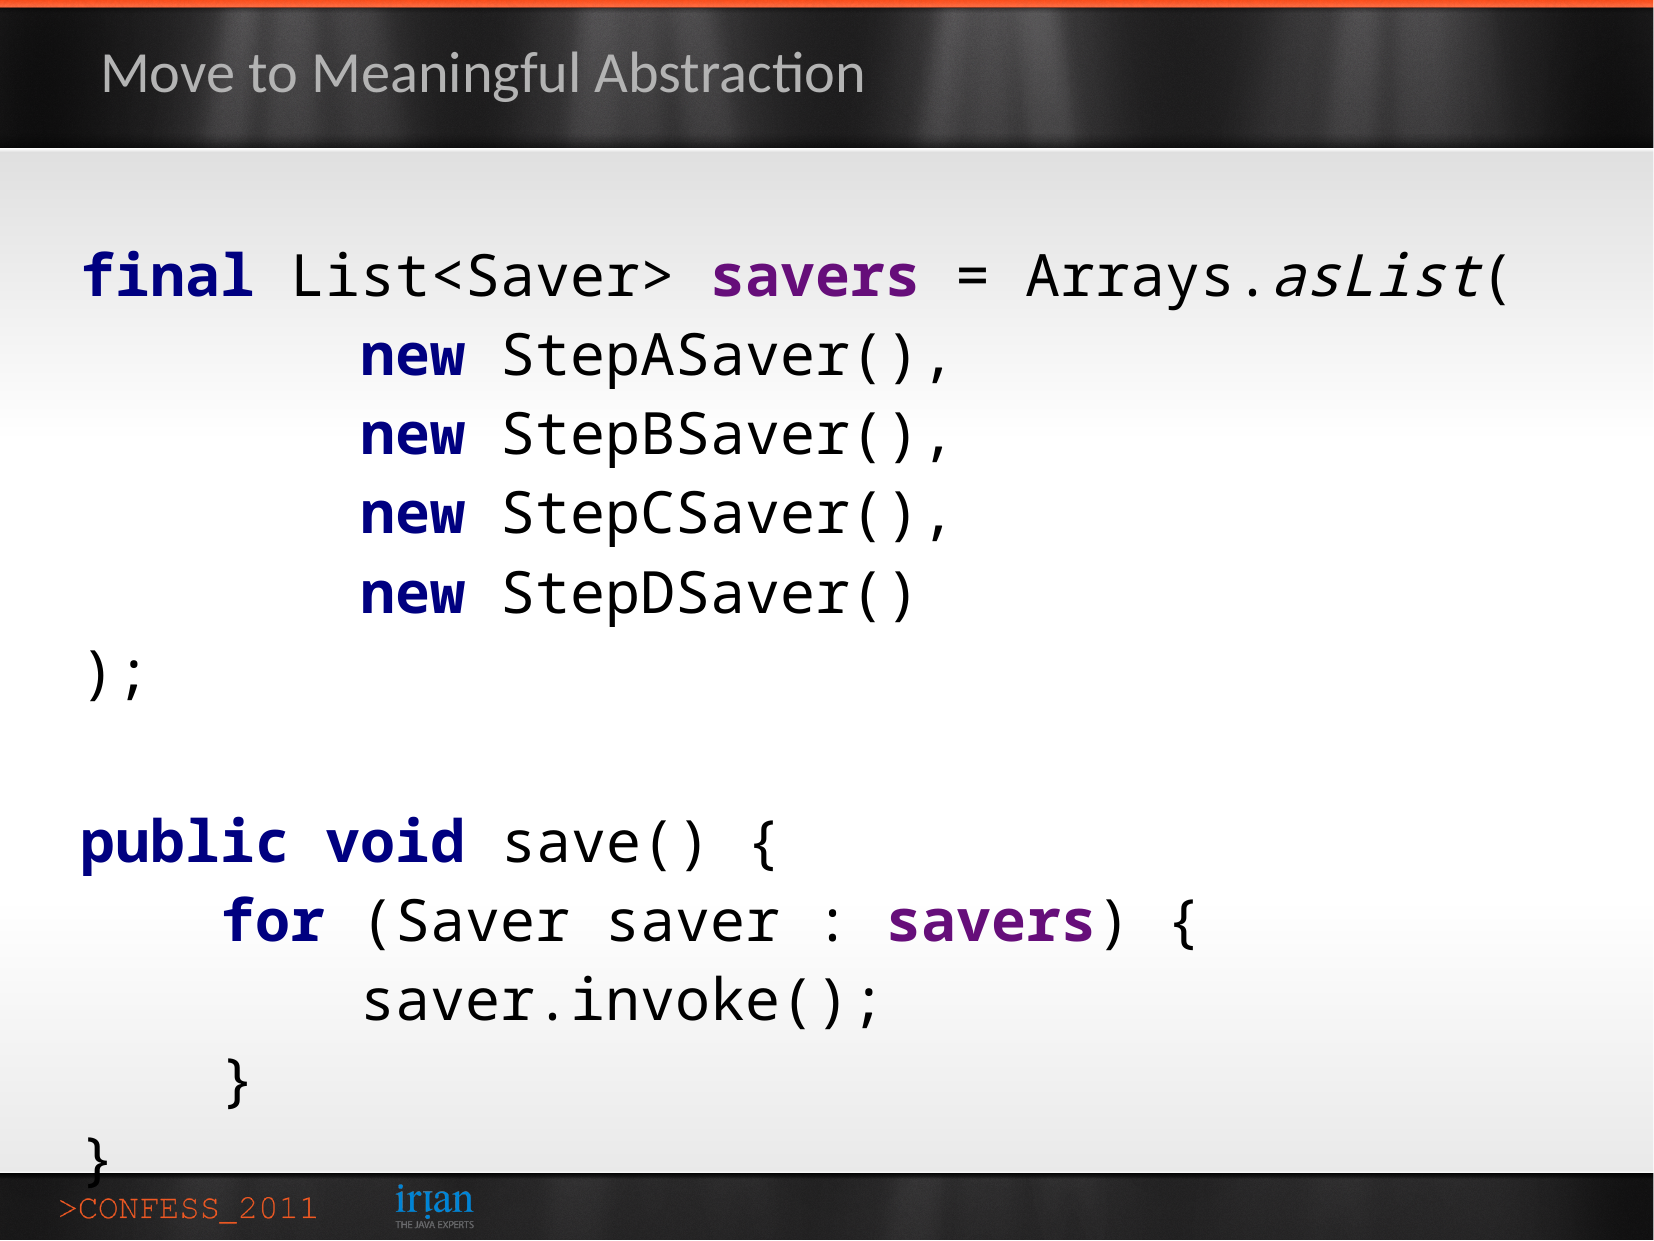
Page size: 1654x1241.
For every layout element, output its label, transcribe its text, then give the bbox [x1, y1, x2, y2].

picture [0, 0, 1654, 1240]
subtitle final List<Saver> savers = Arrays.asList( new StepASaver(), new StepBSaver(), new StepCSaver(), new StepDSaver() ); public void save() { for (Saver saver : savers) { saver.invoke(); } } [80, 303, 1570, 1127]
title Move to Meaningful Abstraction [100, 6, 1589, 151]
